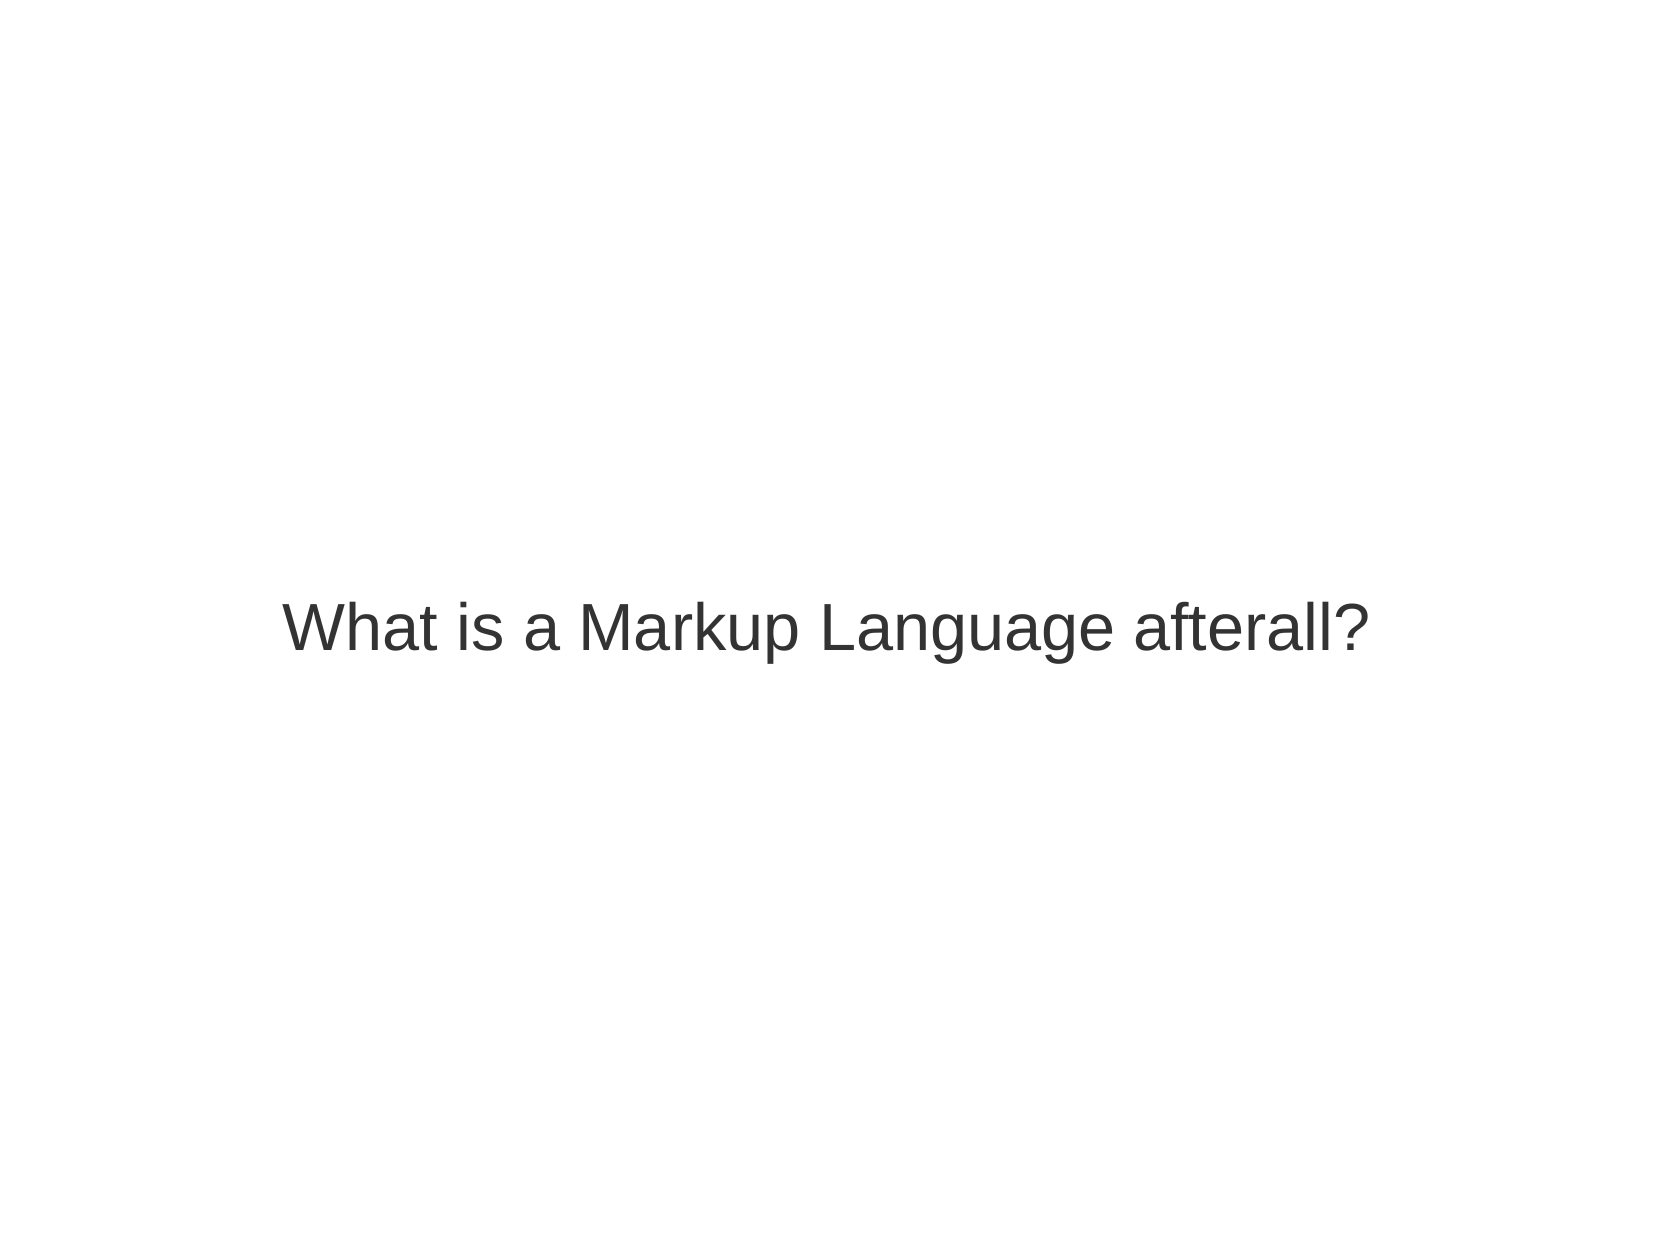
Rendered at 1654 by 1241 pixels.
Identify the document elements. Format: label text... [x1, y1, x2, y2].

subtitle What is a Markup Language afterall? [82, 49, 1571, 1205]
